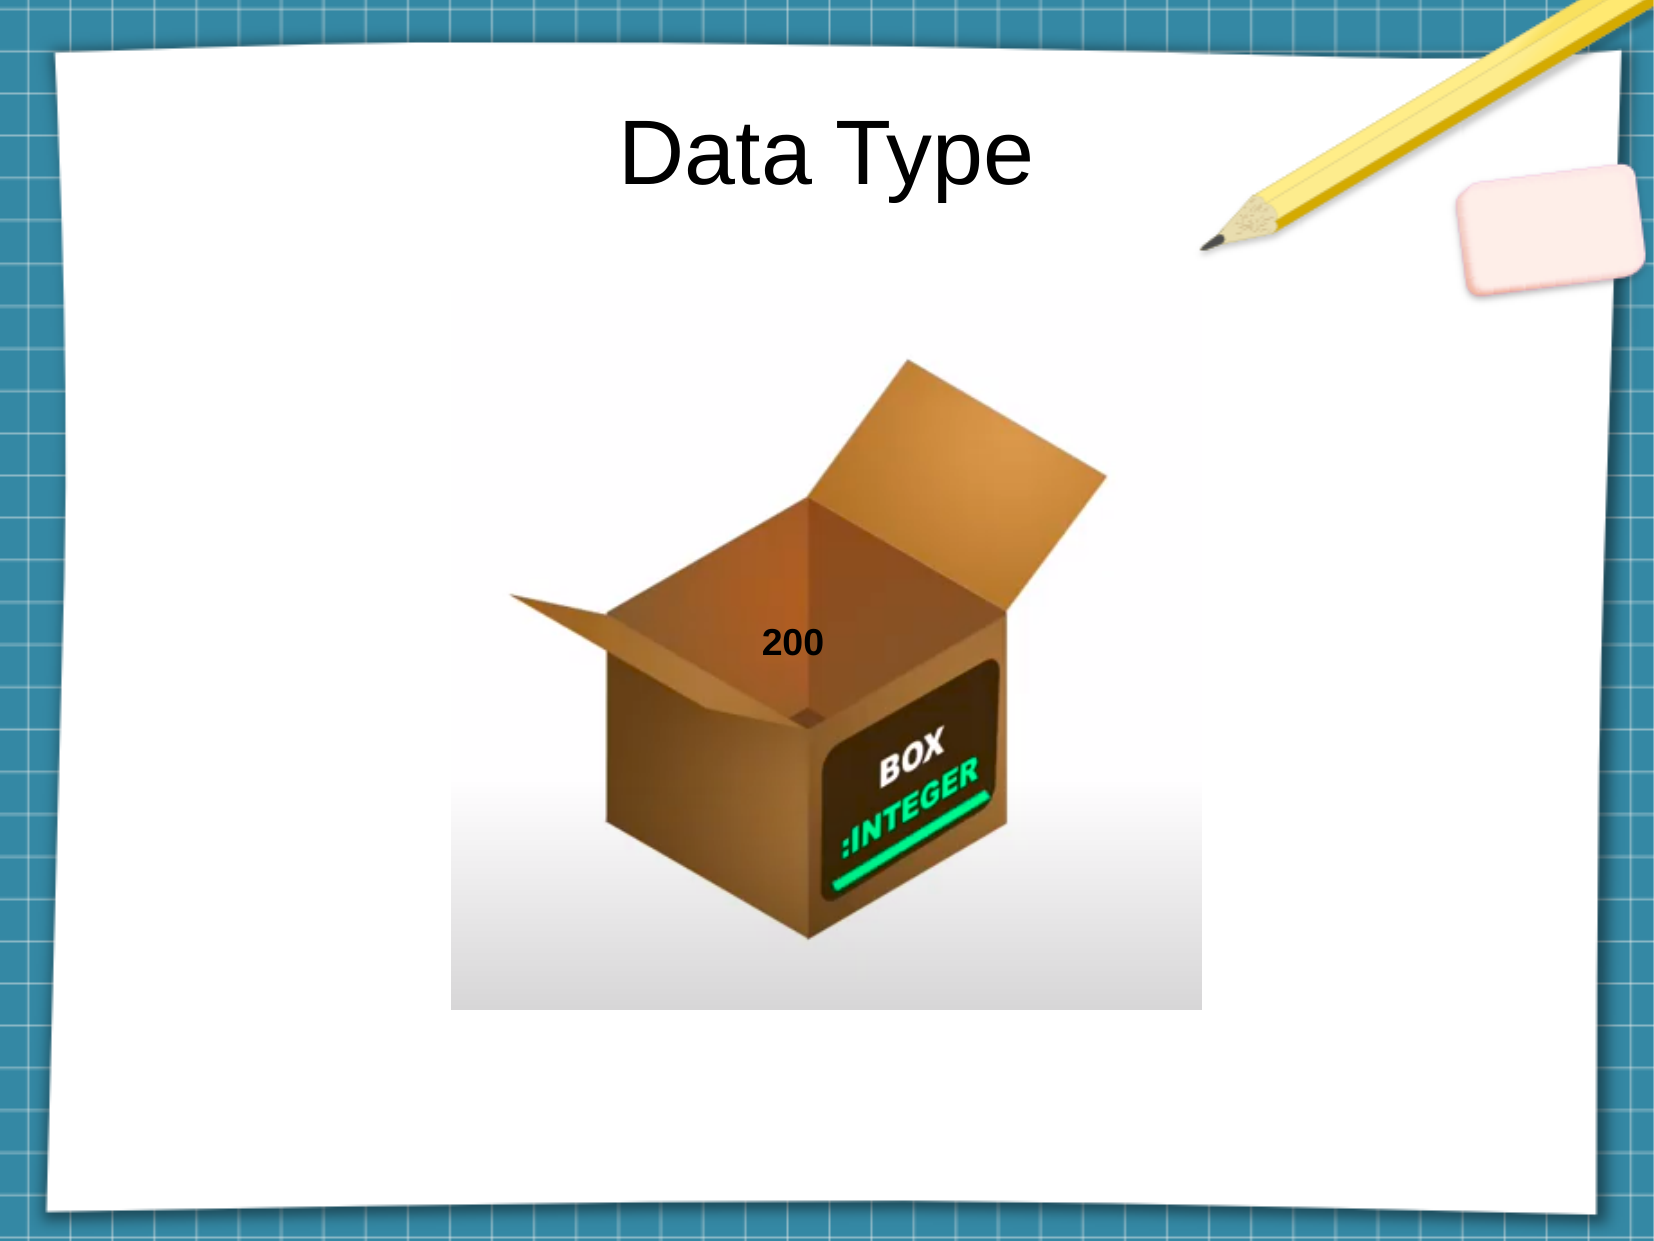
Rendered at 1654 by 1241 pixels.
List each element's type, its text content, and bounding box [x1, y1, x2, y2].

text_box 200 [747, 614, 1123, 671]
picture [0, 0, 1654, 1241]
title Data Type [82, 49, 1571, 257]
